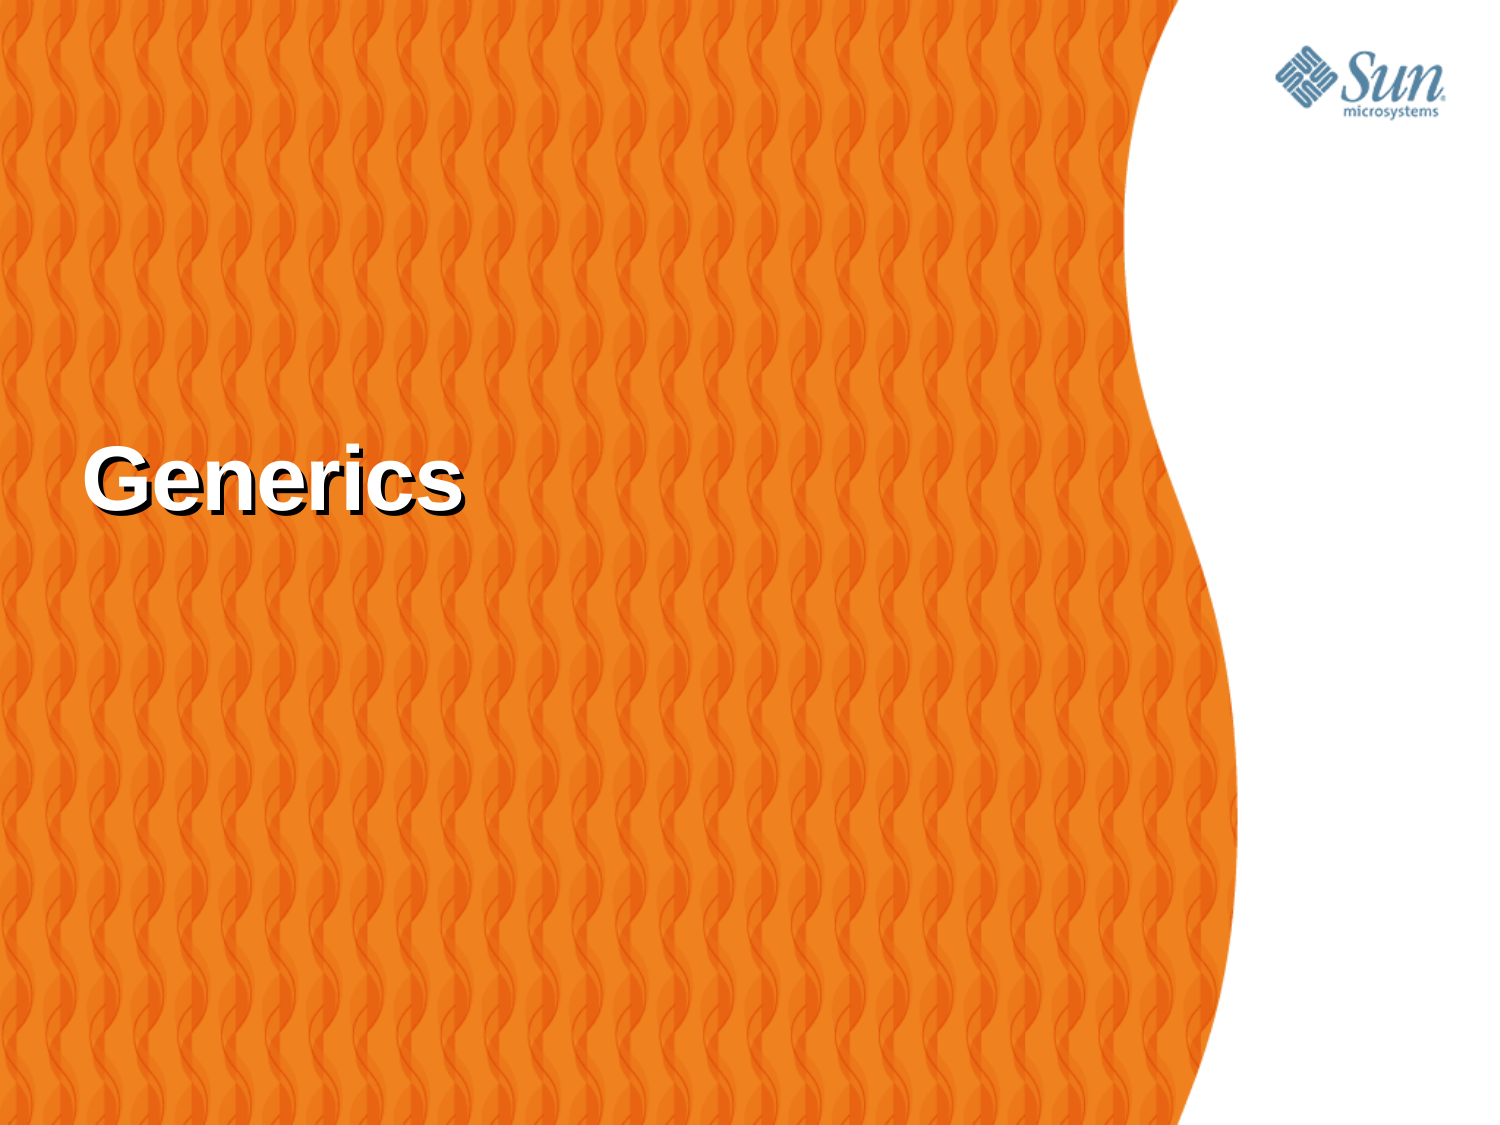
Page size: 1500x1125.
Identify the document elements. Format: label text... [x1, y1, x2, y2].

picture [0, 0, 1500, 1125]
title Generics [81, 149, 1283, 857]
